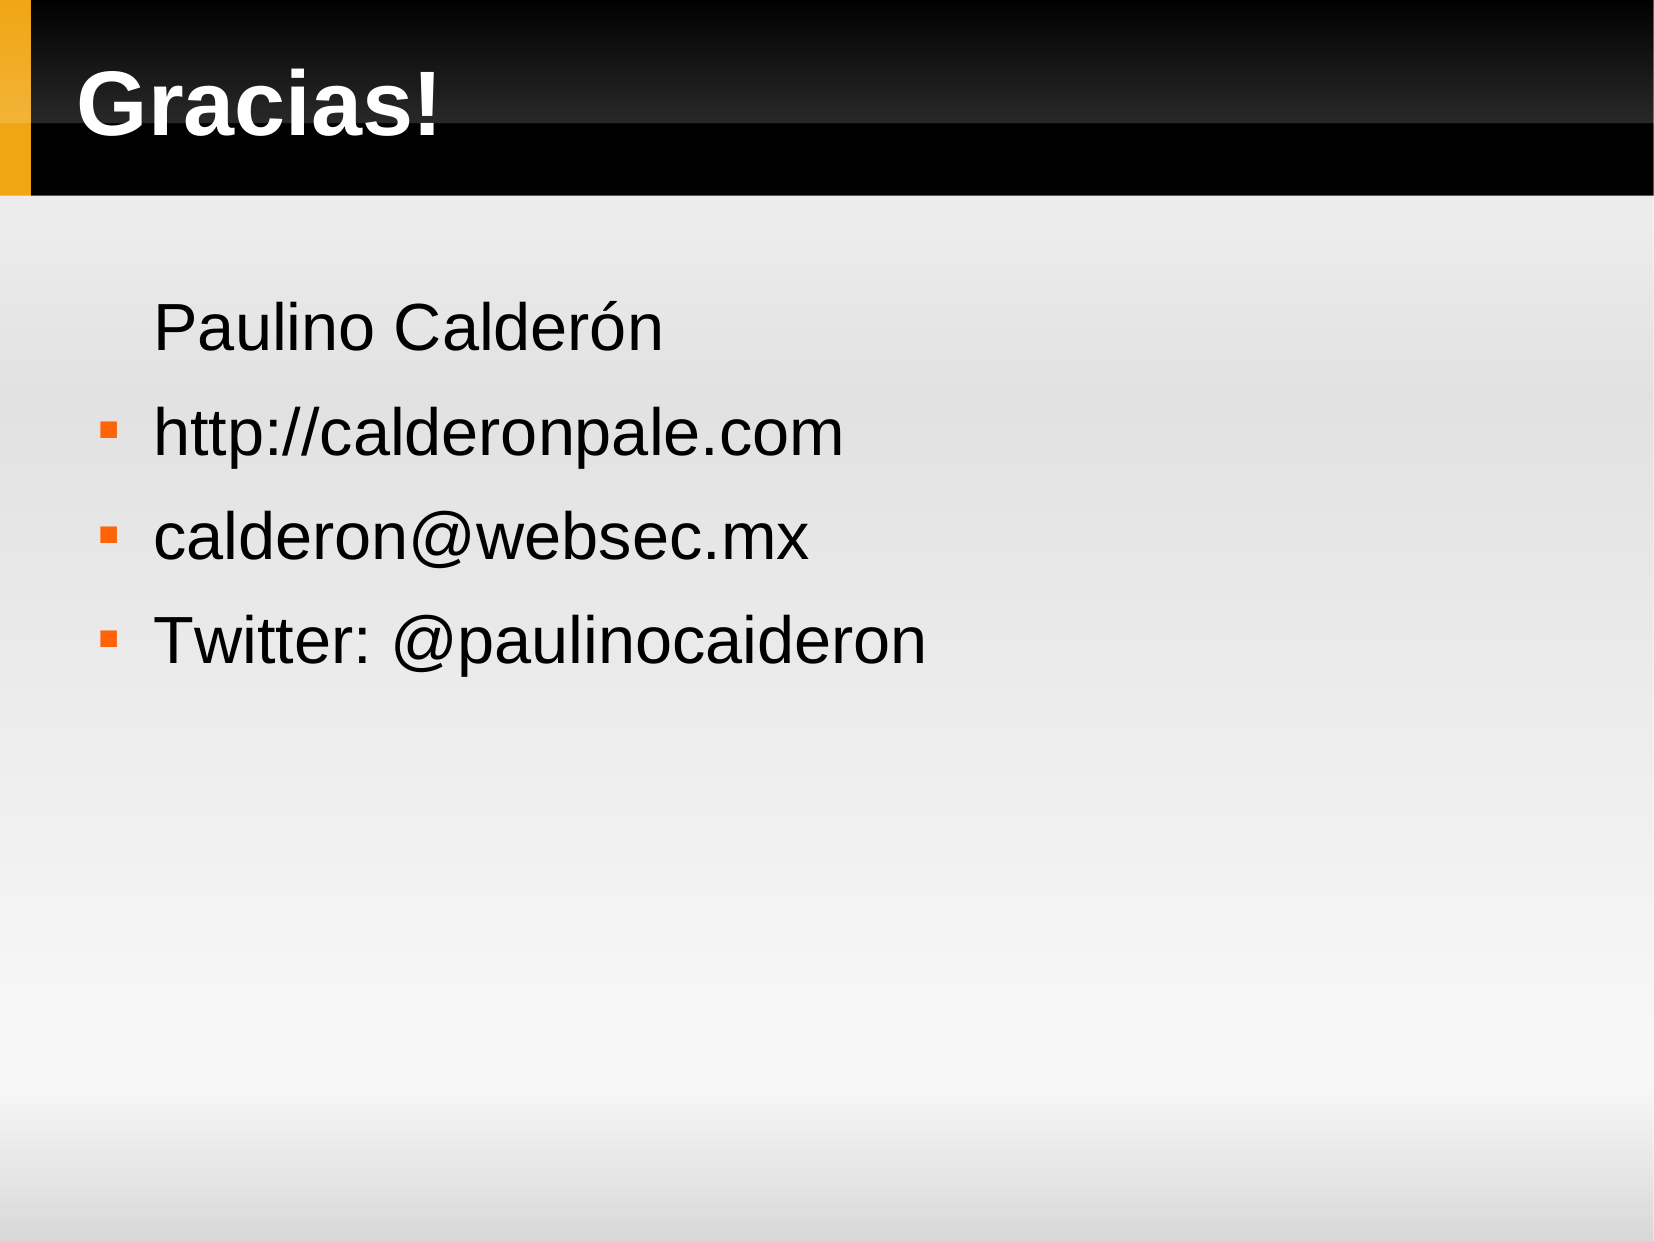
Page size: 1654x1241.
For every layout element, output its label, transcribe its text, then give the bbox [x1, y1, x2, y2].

title Gracias! [76, 0, 1565, 208]
list Paulino Calderón http://calderonpale.com calderon@websec.mx Twitter: @paulinocaideron [82, 290, 1571, 1109]
picture [0, 0, 1654, 1241]
